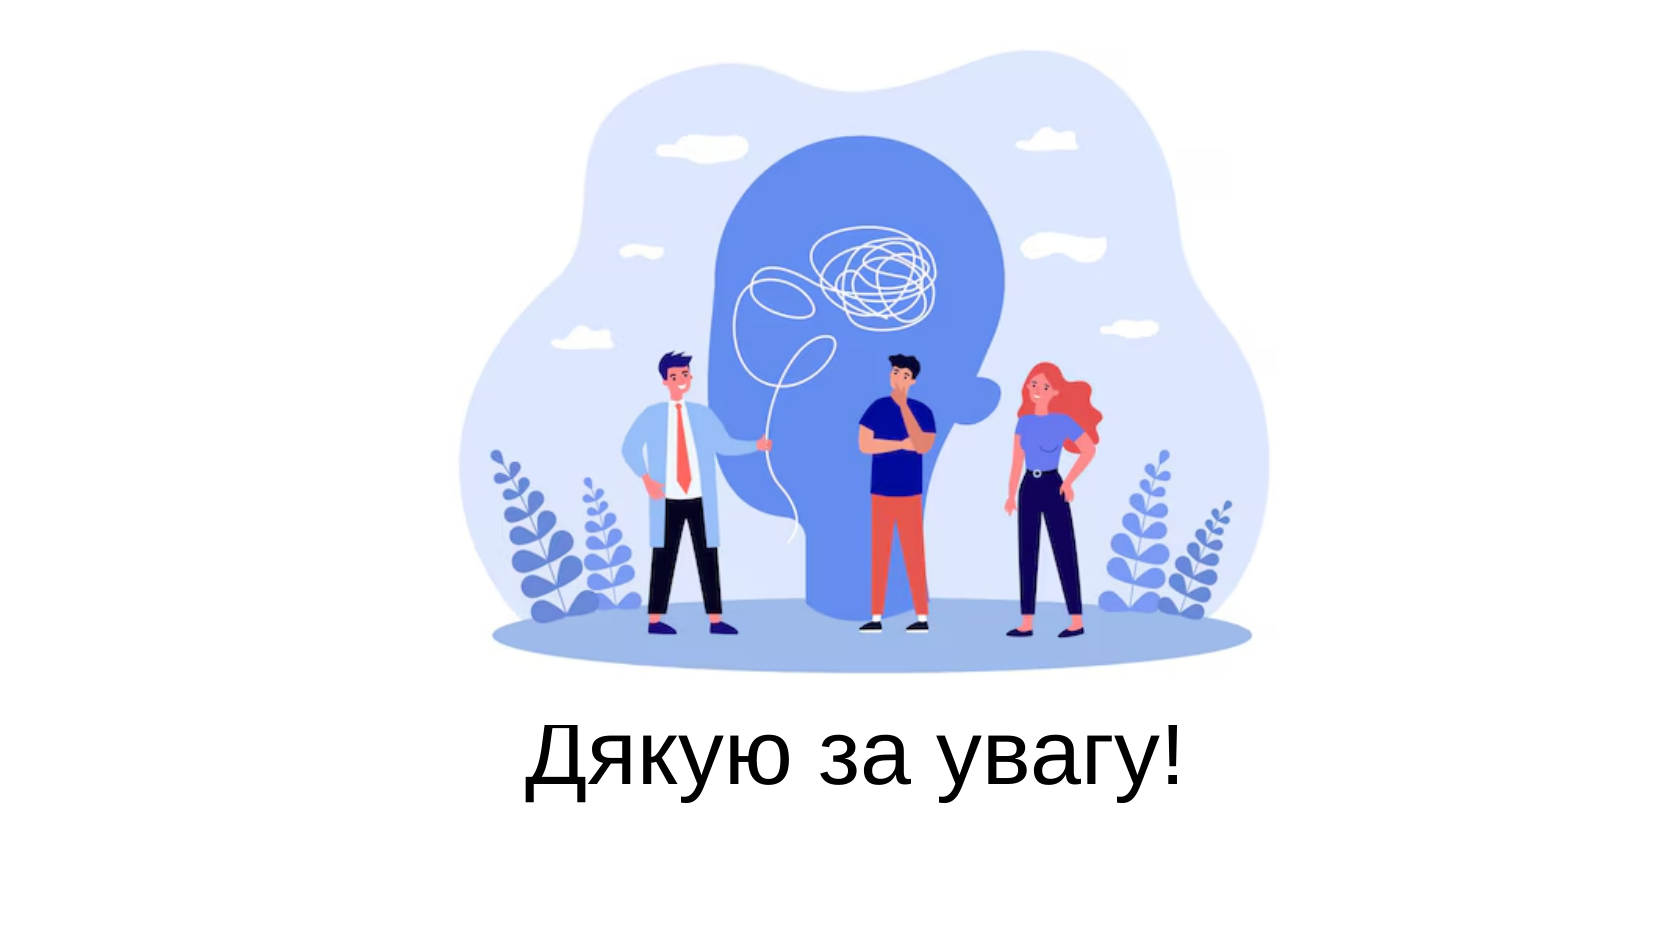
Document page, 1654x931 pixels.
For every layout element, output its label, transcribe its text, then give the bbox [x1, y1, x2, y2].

picture [375, 0, 1354, 725]
title Дякую за увагу! [112, 675, 1601, 831]
